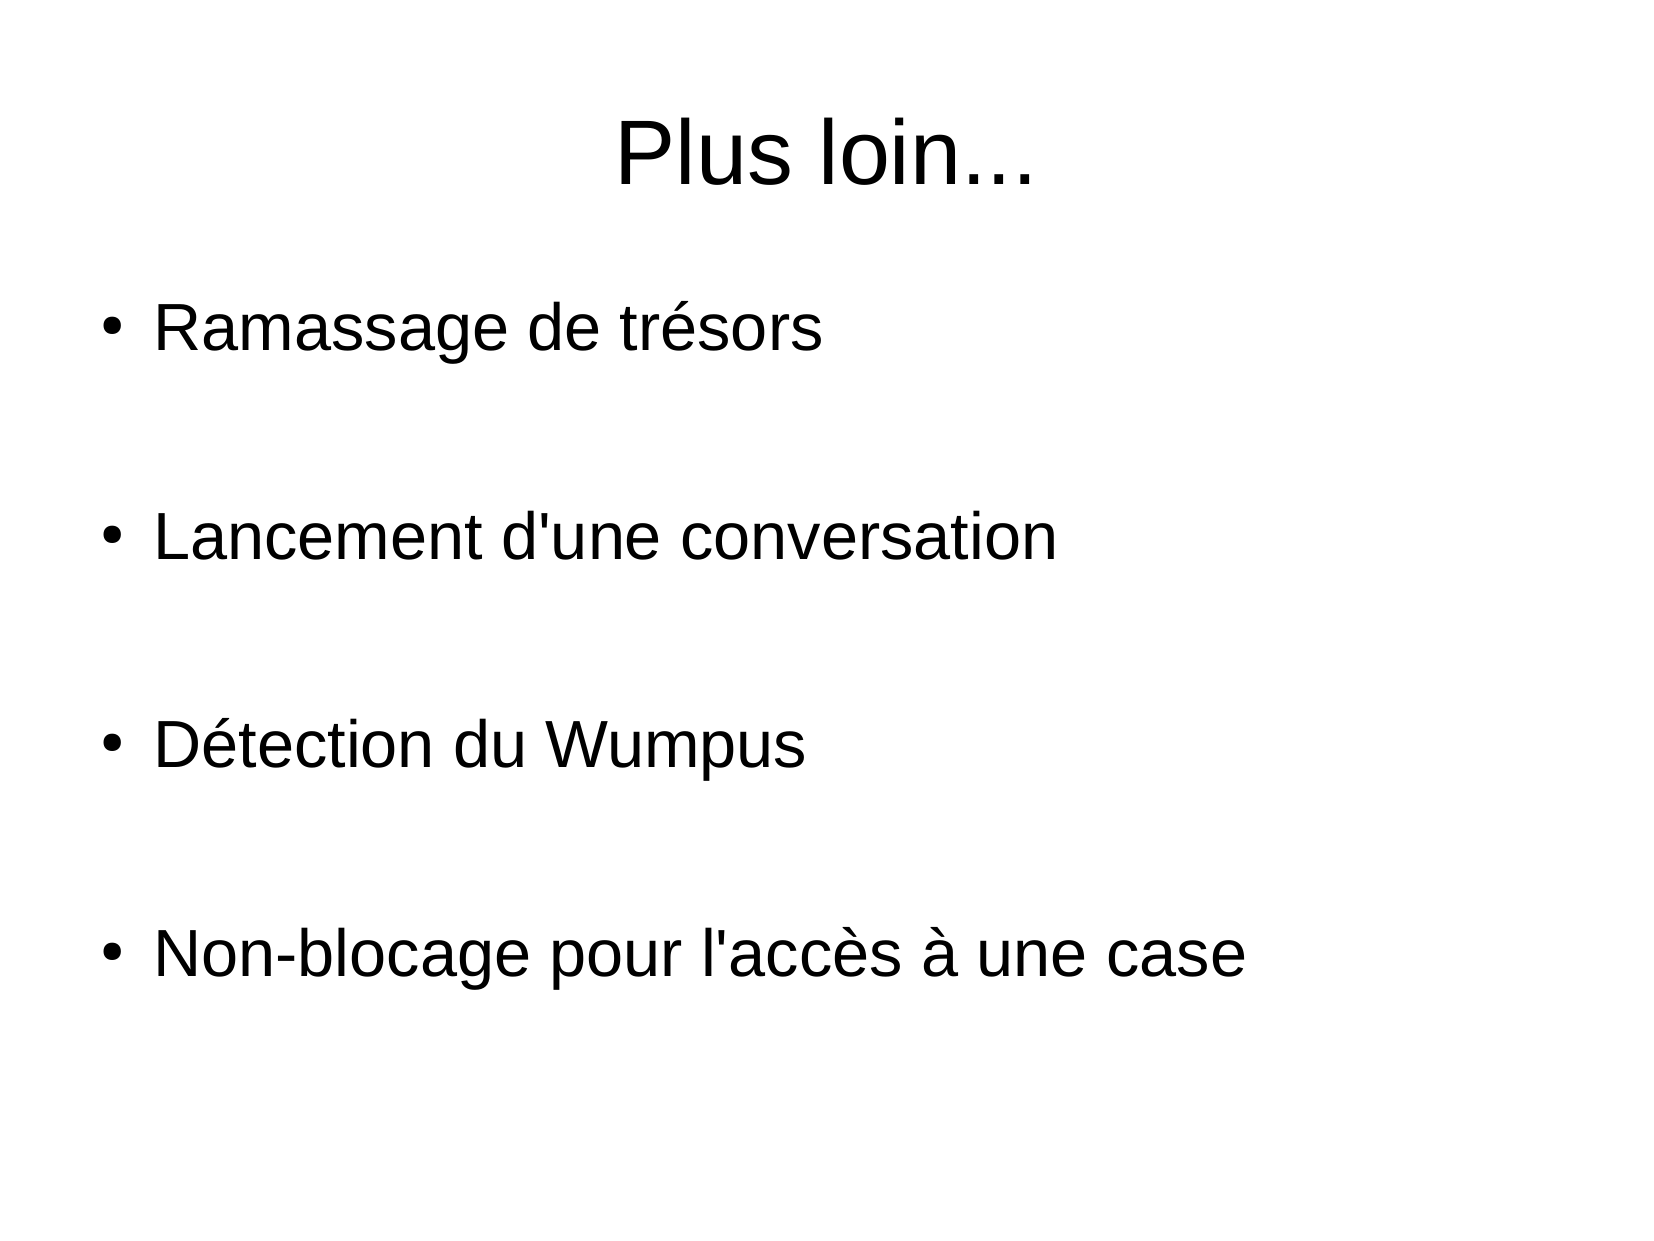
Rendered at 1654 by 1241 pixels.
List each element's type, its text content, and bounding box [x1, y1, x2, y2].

title Plus loin... [82, 49, 1571, 257]
list Ramassage de trésors Lancement d'une conversation Détection du Wumpus Non-blocage pour l'accès à une case [82, 290, 1571, 1010]
